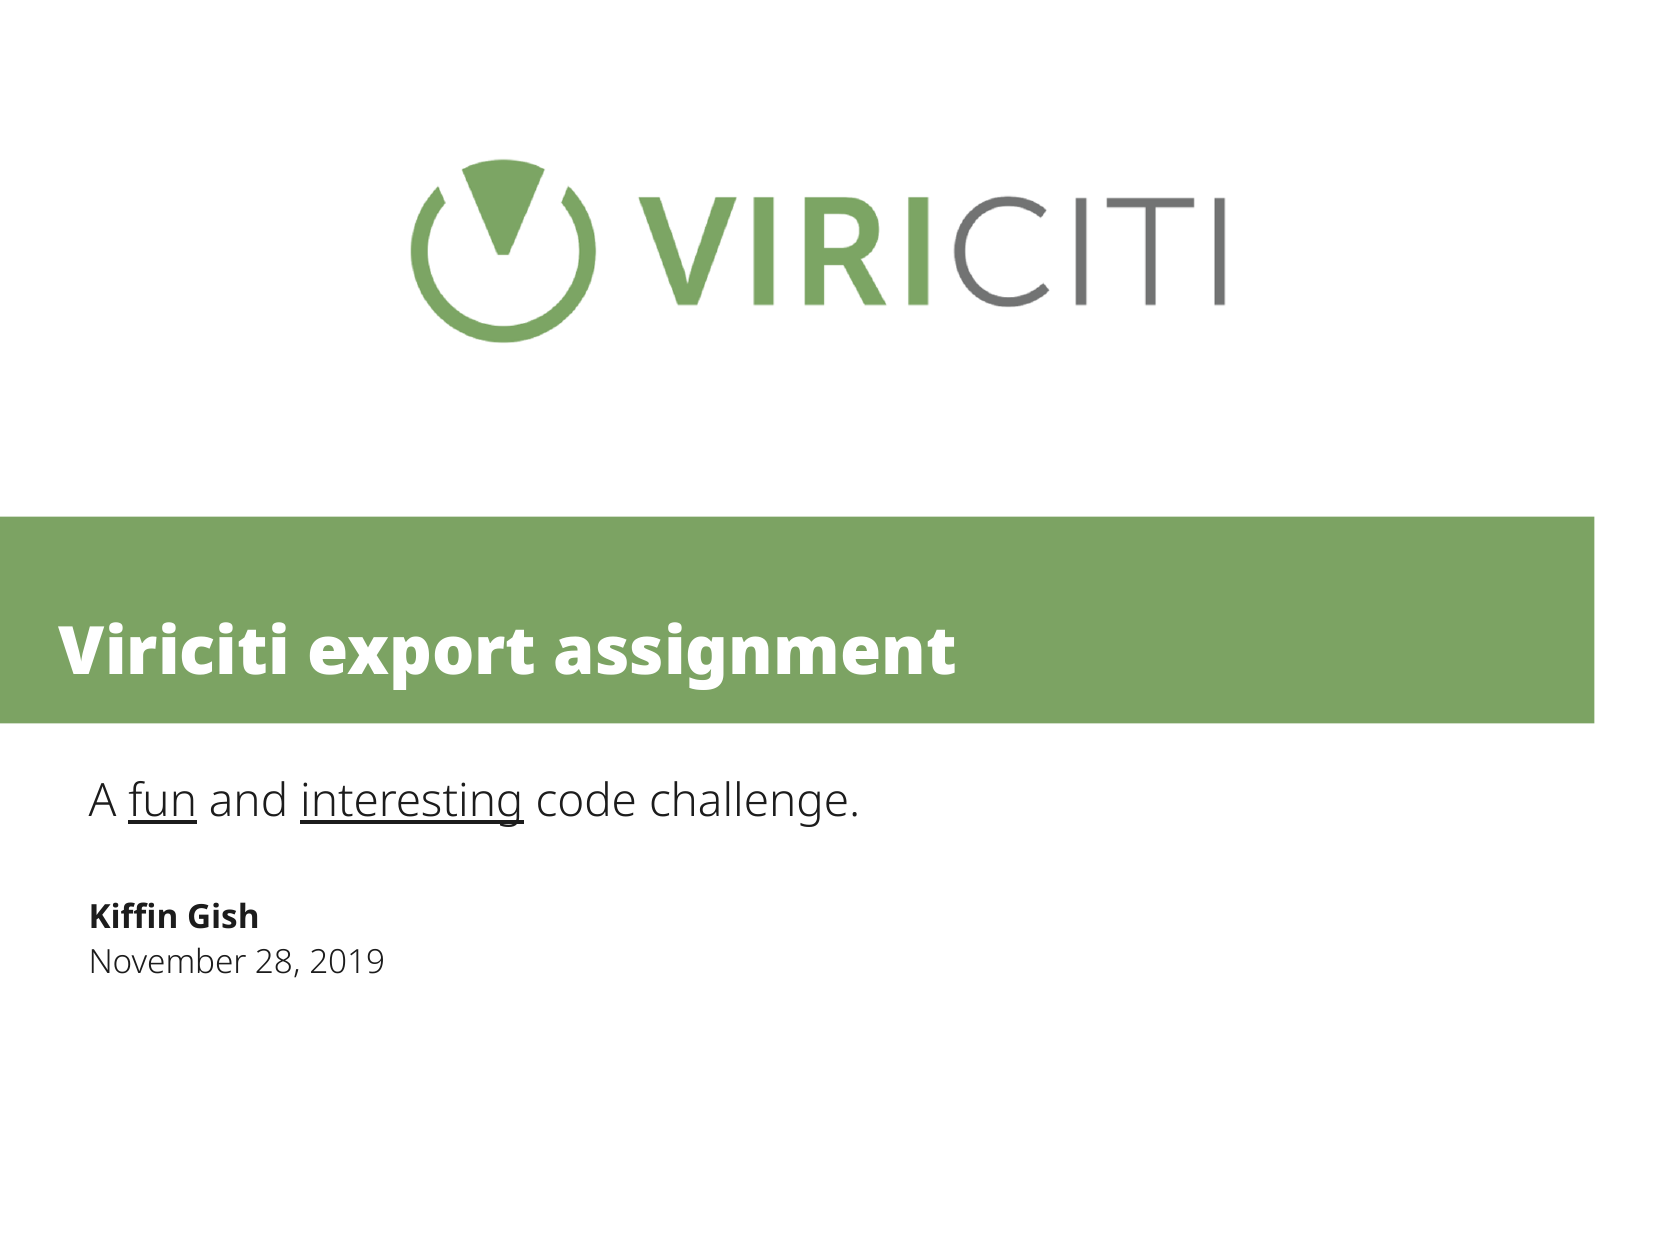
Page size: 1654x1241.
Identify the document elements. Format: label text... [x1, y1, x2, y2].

picture [369, 10, 1285, 491]
subtitle A fun and interesting code challenge. Kiffin Gish November 28, 2019 [88, 767, 1595, 1182]
title Viriciti export assignment [59, 546, 1595, 694]
